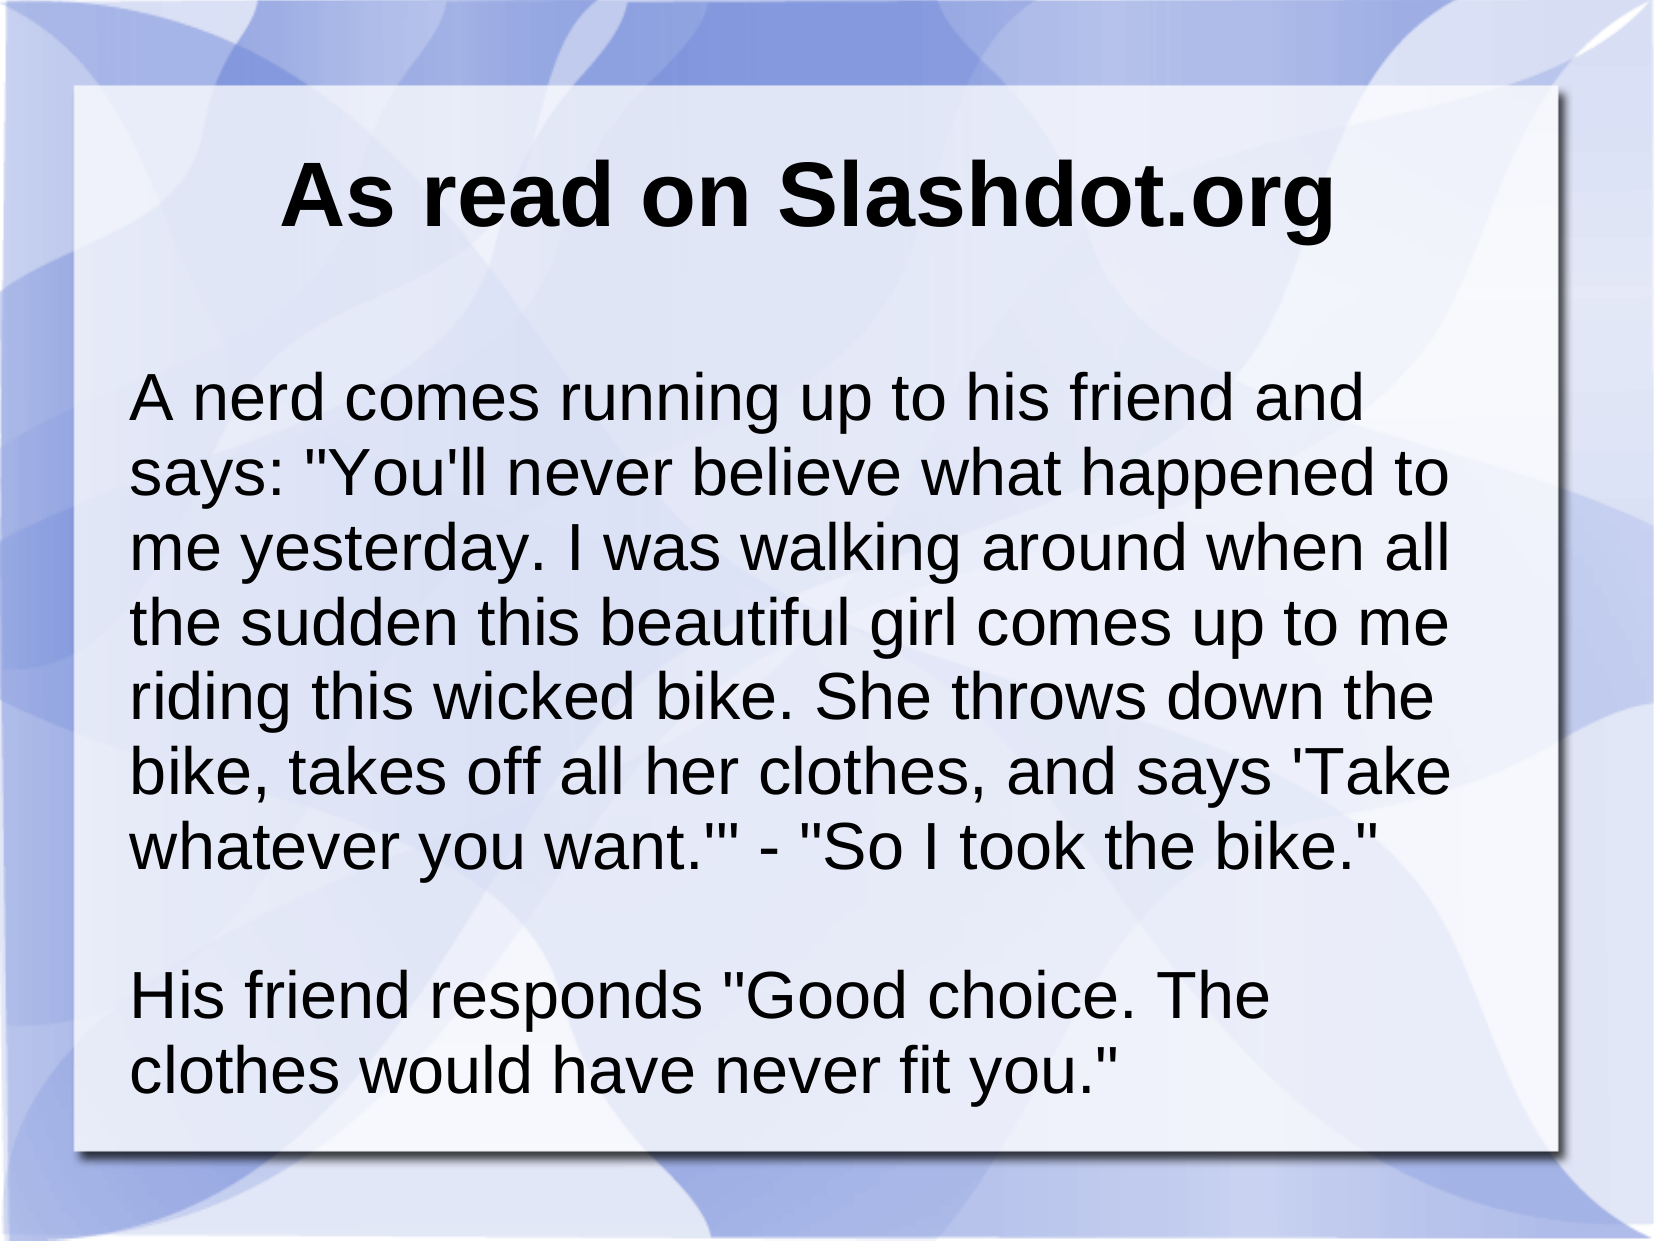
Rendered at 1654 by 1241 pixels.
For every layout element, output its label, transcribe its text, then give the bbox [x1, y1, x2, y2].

subtitle A nerd comes running up to his friend and says: "You'll never believe what happened to me yesterday. I was walking around when all the sudden this beautiful girl comes up to me riding this wicked bike. She throws down the bike, takes off all her clothes, and says 'Take whatever you want.'" - "So I took the bike." His friend responds "Good choice. The clothes would have never fit you." [129, 332, 1489, 1136]
picture [0, 0, 1654, 1241]
title As read on Slashdot.org [82, 98, 1536, 291]
